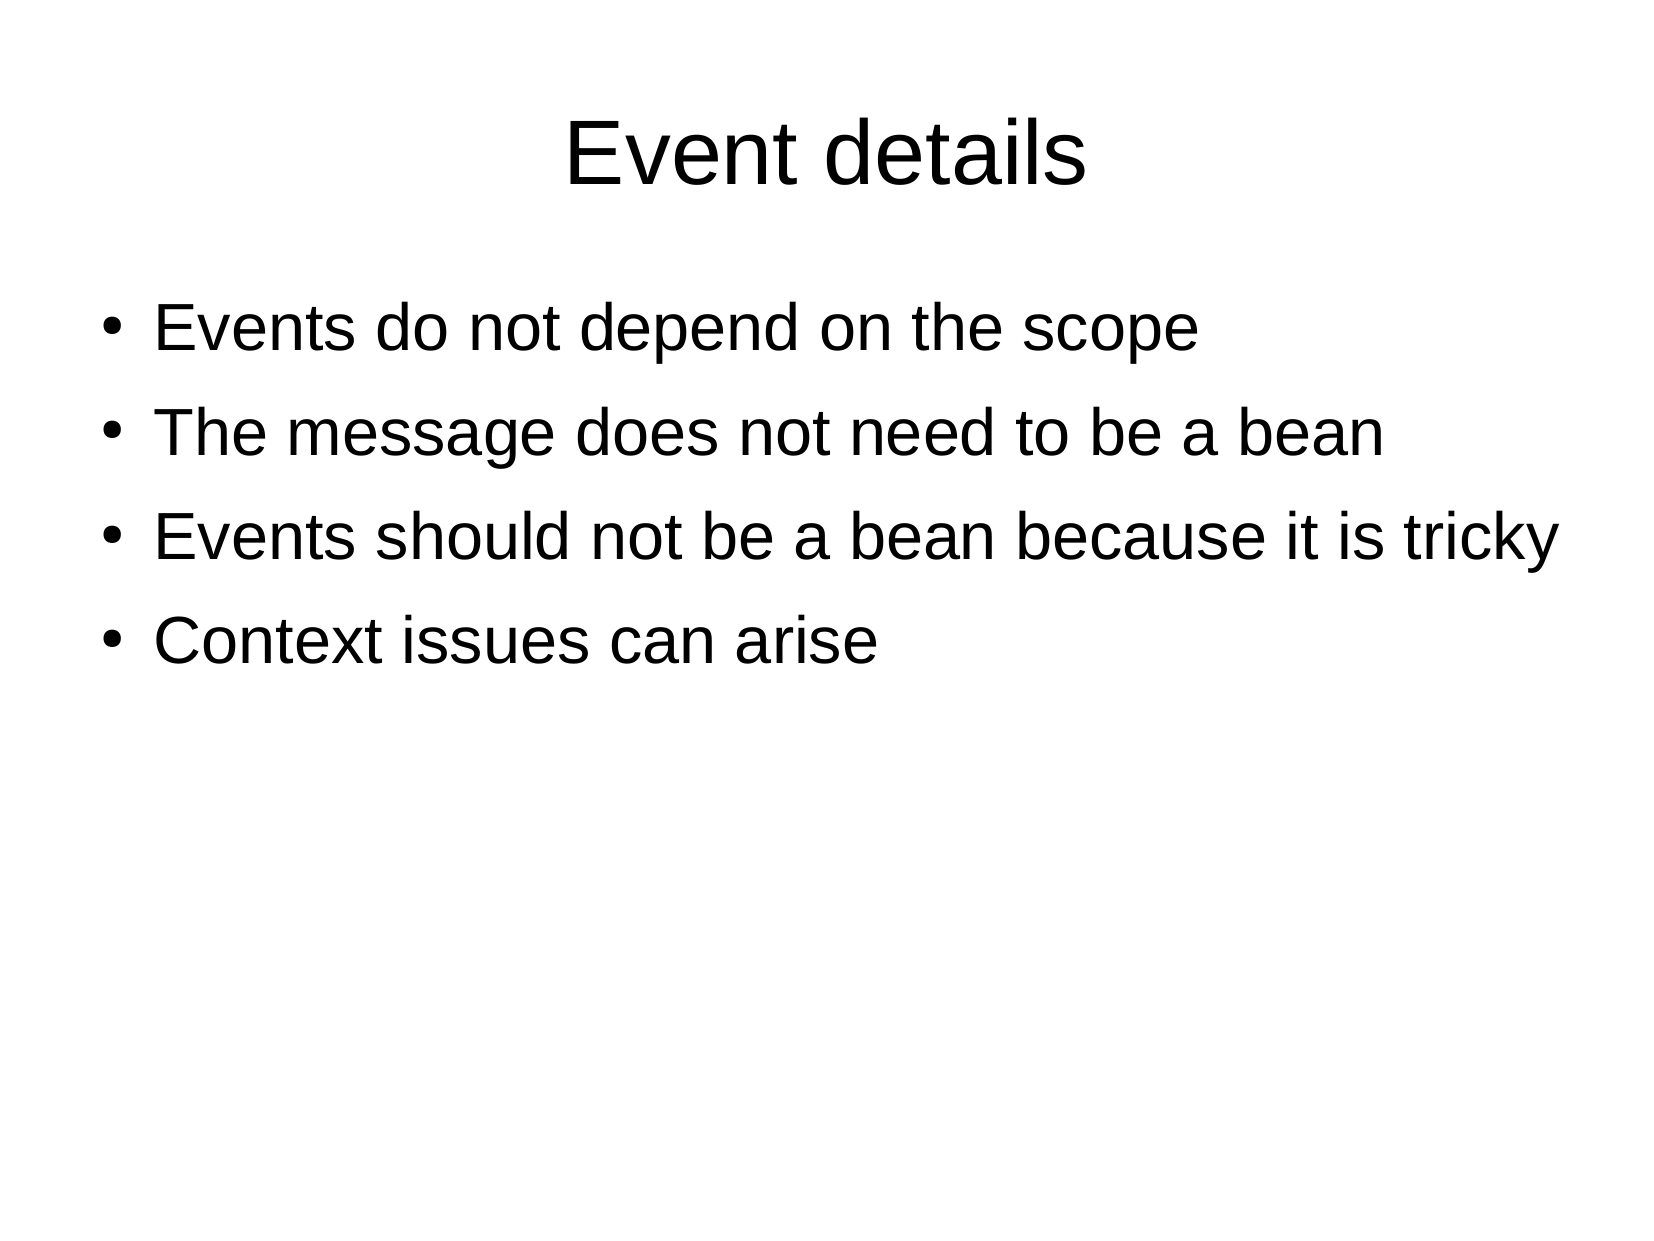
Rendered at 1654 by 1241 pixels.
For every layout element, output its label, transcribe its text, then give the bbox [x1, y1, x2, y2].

title Event details [82, 49, 1571, 257]
list Events do not depend on the scope The message does not need to be a bean Events should not be a bean because it is tricky Context issues can arise [82, 290, 1571, 1109]
